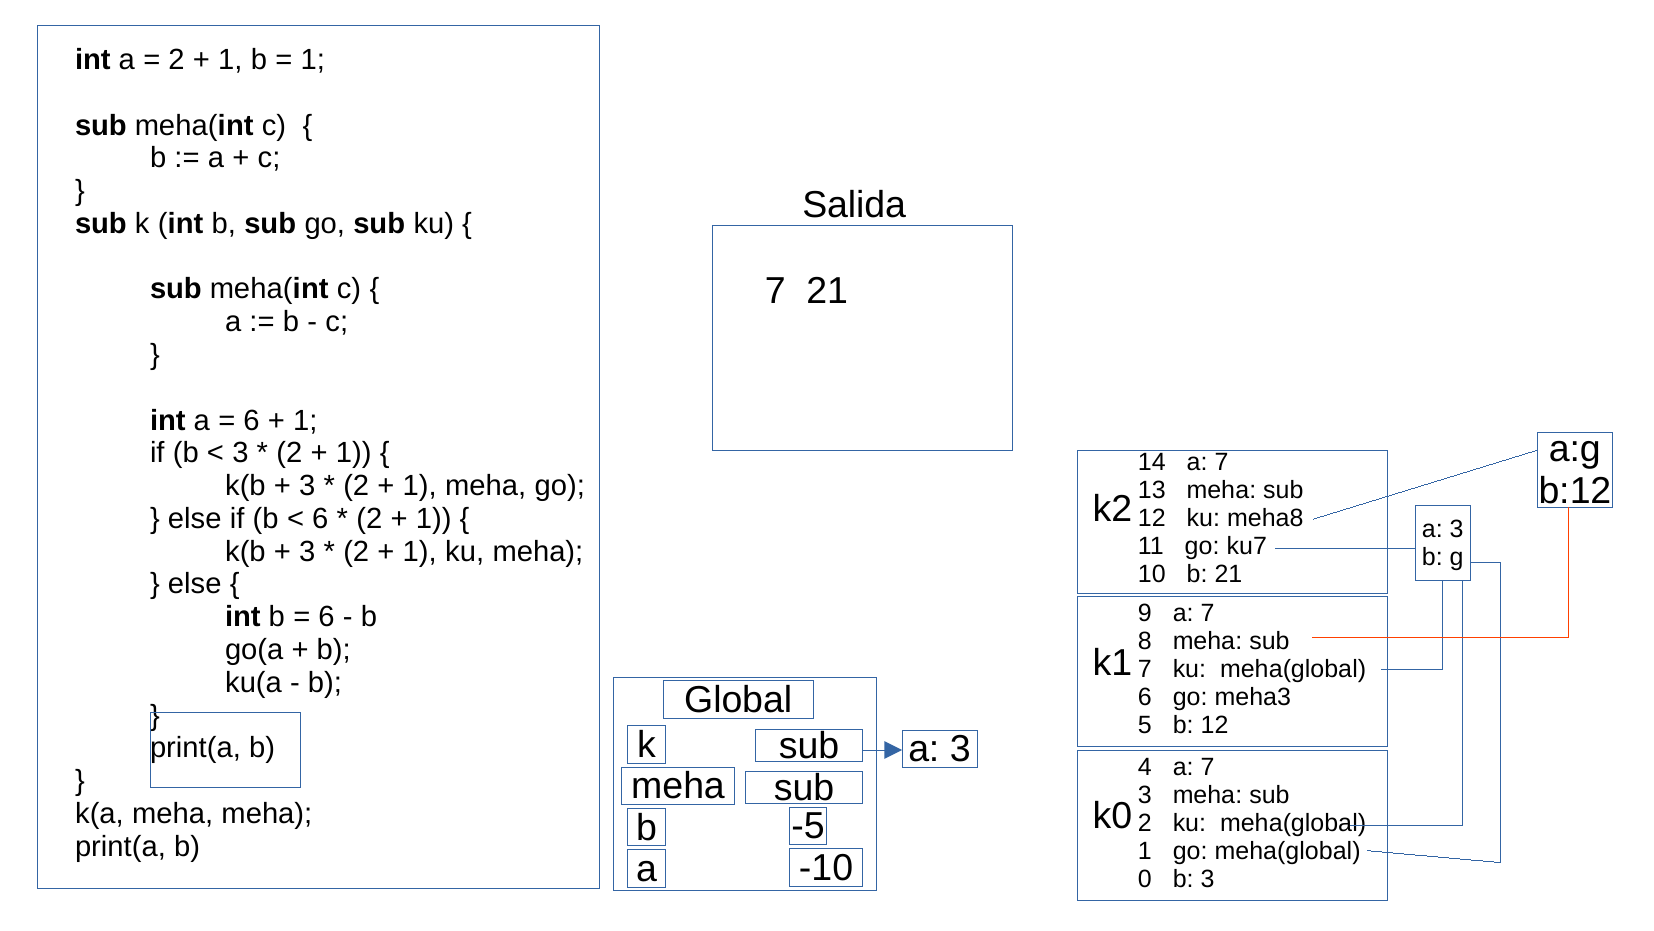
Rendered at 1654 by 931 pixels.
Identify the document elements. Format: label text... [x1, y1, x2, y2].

text_box 9 a: 7 8 meha: sub 7 ku: meha(global) 6 go: meha3 5 b: 12 [1123, 594, 1382, 747]
text_box 7 21 [750, 262, 863, 320]
text_box a: 3 b: g [1415, 505, 1471, 581]
subtitle int a = 2 + 1, b = 1; sub meha(int c) { b := a + c; } sub k (int b, sub go, sub ku) { sub meha(int c) { a := b - c; } int a = 6 + 1; if (b < 3 * (2 + 1)) { k(b + 3 * (2 + 1), meha, go); } else if (b < 6 * (2 + 1)) { k(b + 3 * (2 + 1), ku, meha); } else { int b = 6 - b go(a + b); ku(a - b); } print(a, b) } k(a, meha, meha); print(a, b) [75, 43, 638, 863]
text_box k [627, 725, 666, 764]
text_box a: 3 [902, 730, 978, 768]
text_box b [627, 808, 666, 846]
text_box -5 [789, 807, 827, 845]
text_box 4 a: 7 3 meha: sub 2 ku: meha(global) 1 go: meha(global) 0 b: 3 [1123, 747, 1382, 901]
text_box k1 [1077, 634, 1123, 691]
text_box k0 [1077, 787, 1123, 845]
text_box sub [755, 729, 863, 762]
text_box -10 [789, 848, 863, 887]
text_box Salida [787, 175, 921, 233]
text_box sub [745, 771, 863, 804]
text_box Global [663, 680, 814, 719]
text_box a:g b:12 [1537, 432, 1613, 508]
text_box 14 a: 7 13 meha: sub 12 ku: meha8 11 go: ku7 10 b: 21 [1123, 412, 1319, 596]
text_box k2 [1077, 480, 1123, 538]
text_box meha [621, 767, 735, 805]
text_box a [627, 849, 666, 888]
